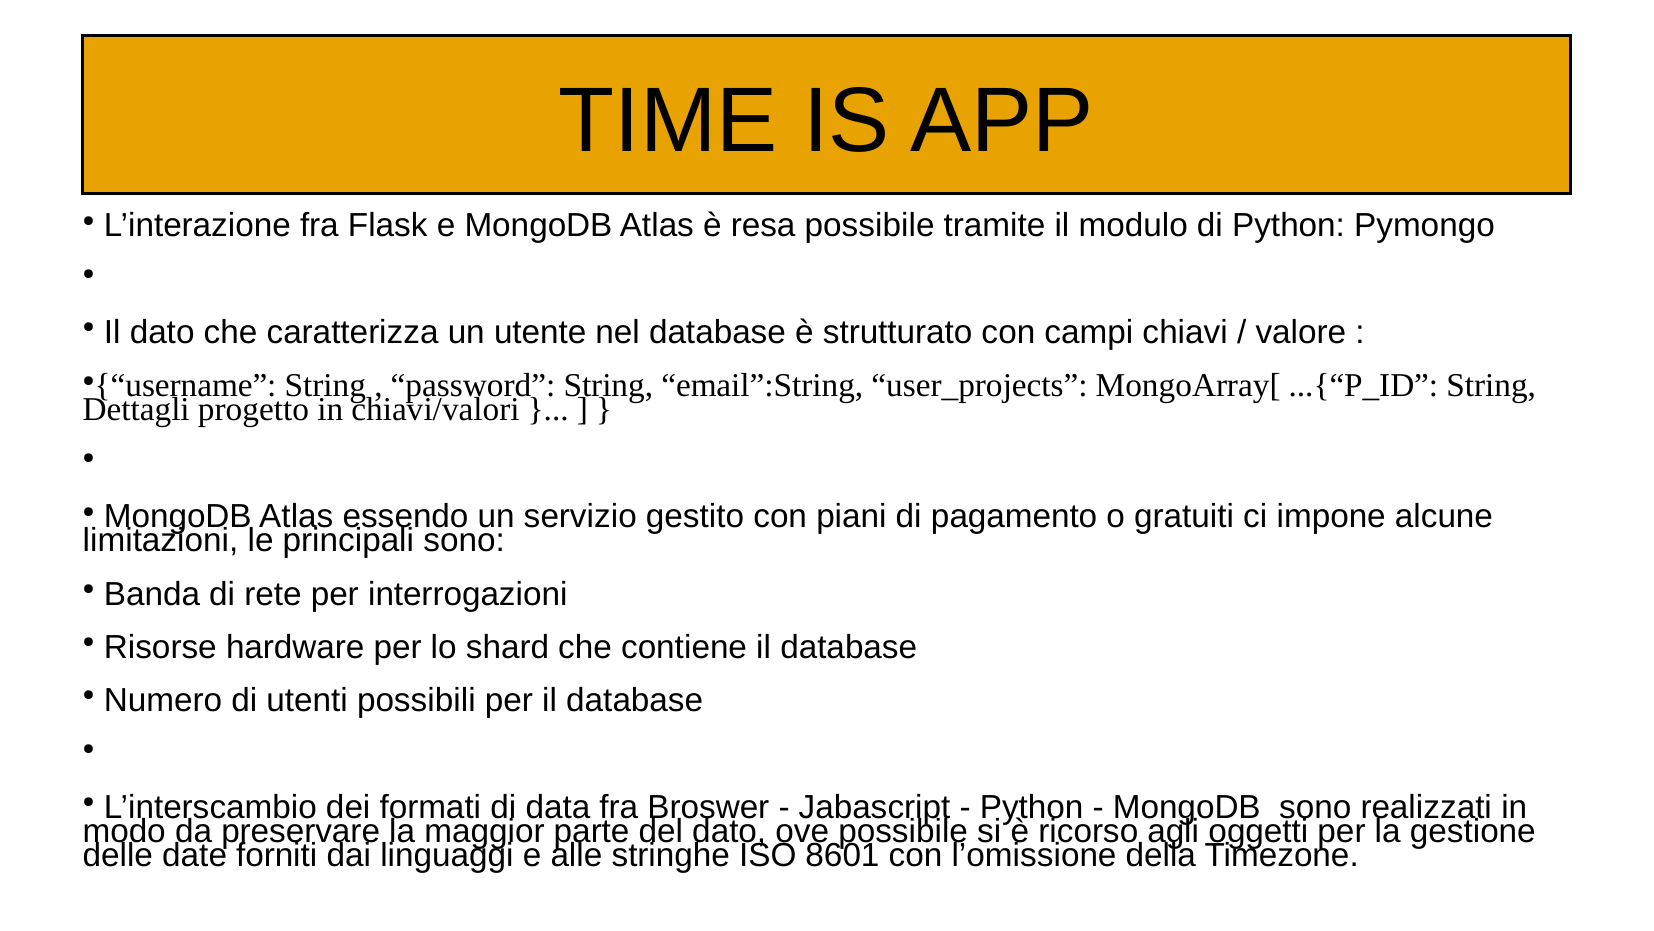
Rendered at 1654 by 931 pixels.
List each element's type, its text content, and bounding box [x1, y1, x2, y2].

title TIME IS APP [82, 35, 1571, 194]
list L’interazione fra Flask e MongoDB Atlas è resa possibile tramite il modulo di Python: Pymongo Il dato che caratterizza un utente nel database è strutturato con campi chiavi / valore : {“username”: String , “password”: String, “email”:String, “user_projects”: MongoArray[ ...{“P_ID”: String, Dettagli progetto in chiavi/valori }... ] } MongoDB Atlas essendo un servizio gestito con piani di pagamento o gratuiti ci impone alcune limitazioni, le principali sono: Banda di rete per interrogazioni Risorse hardware per lo shard che contiene il database Numero di utenti possibili per il database L’interscambio dei formati di data fra Broswer - Jabascript - Python - MongoDB sono realizzati in modo da preservare la maggior parte del dato, ove possibile si è ricorso agli oggetti per la gestione delle date forniti dai linguaggi e alle stringhe ISO 8601 con l’omissione della Timezone. [82, 217, 1571, 886]
